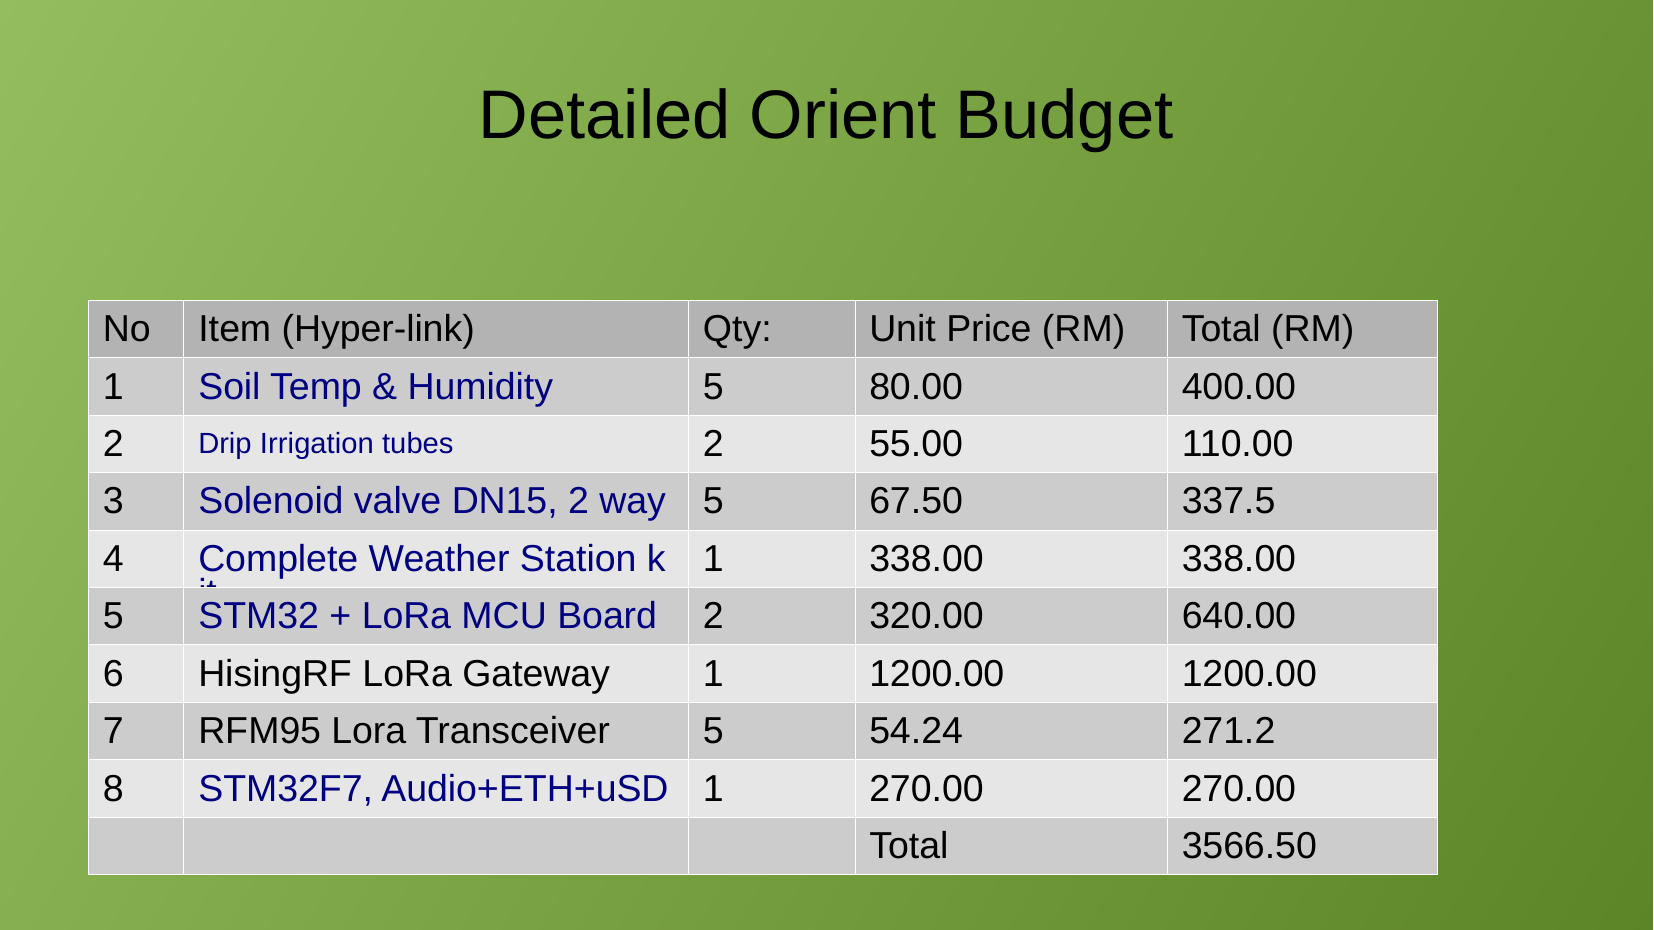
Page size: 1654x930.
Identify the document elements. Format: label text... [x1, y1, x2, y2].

table_cell Soil Temp & Humidity [184, 358, 688, 415]
table_cell 5 [689, 358, 855, 415]
table_header Unit Price (RM) [856, 301, 1167, 357]
table_cell 2 [89, 416, 183, 472]
table_cell Complete Weather Station kit [184, 531, 688, 587]
table_header No [89, 301, 183, 357]
table_cell 3566.50 [1168, 818, 1437, 874]
table_cell 270.00 [1168, 760, 1437, 817]
table_cell Solenoid valve DN15, 2 way [184, 473, 688, 530]
table_cell Total [856, 818, 1167, 874]
title Detailed Orient Budget [82, 36, 1571, 193]
table_cell 5 [689, 473, 855, 530]
table_cell [689, 818, 855, 874]
table_cell 6 [89, 645, 183, 702]
table_cell 1 [89, 358, 183, 415]
table_cell STM32 + LoRa MCU Board [184, 588, 688, 644]
table_cell 7 [89, 703, 183, 759]
table_cell 5 [689, 703, 855, 759]
table_cell RFM95 Lora Transceiver [184, 703, 688, 759]
table_cell 338.00 [1168, 531, 1437, 587]
table_header Total (RM) [1168, 301, 1437, 357]
table_cell 54.24 [856, 703, 1167, 759]
table_cell 338.00 [856, 531, 1167, 587]
table_header Item (Hyper-link) [184, 301, 688, 357]
table_cell 2 [689, 416, 855, 472]
table_cell 1 [689, 531, 855, 587]
table_cell STM32F7, Audio+ETH+uSD [184, 760, 688, 817]
table_cell 1200.00 [856, 645, 1167, 702]
table_cell 5 [89, 588, 183, 644]
table_cell 320.00 [856, 588, 1167, 644]
table_cell 337.5 [1168, 473, 1437, 530]
table_cell 271.2 [1168, 703, 1437, 759]
table_cell 1 [689, 645, 855, 702]
table_cell 3 [89, 473, 183, 530]
table_cell 8 [89, 760, 183, 817]
table_cell 400.00 [1168, 358, 1437, 415]
table_cell 1 [689, 760, 855, 817]
table_cell 1200.00 [1168, 645, 1437, 702]
table_cell 2 [689, 588, 855, 644]
table_cell 80.00 [856, 358, 1167, 415]
table_cell 67.50 [856, 473, 1167, 530]
table_cell [89, 818, 183, 874]
table_header Qty: [689, 301, 855, 357]
table_cell 55.00 [856, 416, 1167, 472]
table_cell 4 [89, 531, 183, 587]
table_cell Drip Irrigation tubes [184, 416, 688, 472]
table_cell 640.00 [1168, 588, 1437, 644]
table_cell [184, 818, 688, 874]
table_cell 110.00 [1168, 416, 1437, 472]
table_cell 270.00 [856, 760, 1167, 817]
table_cell HisingRF LoRa Gateway [184, 645, 688, 702]
